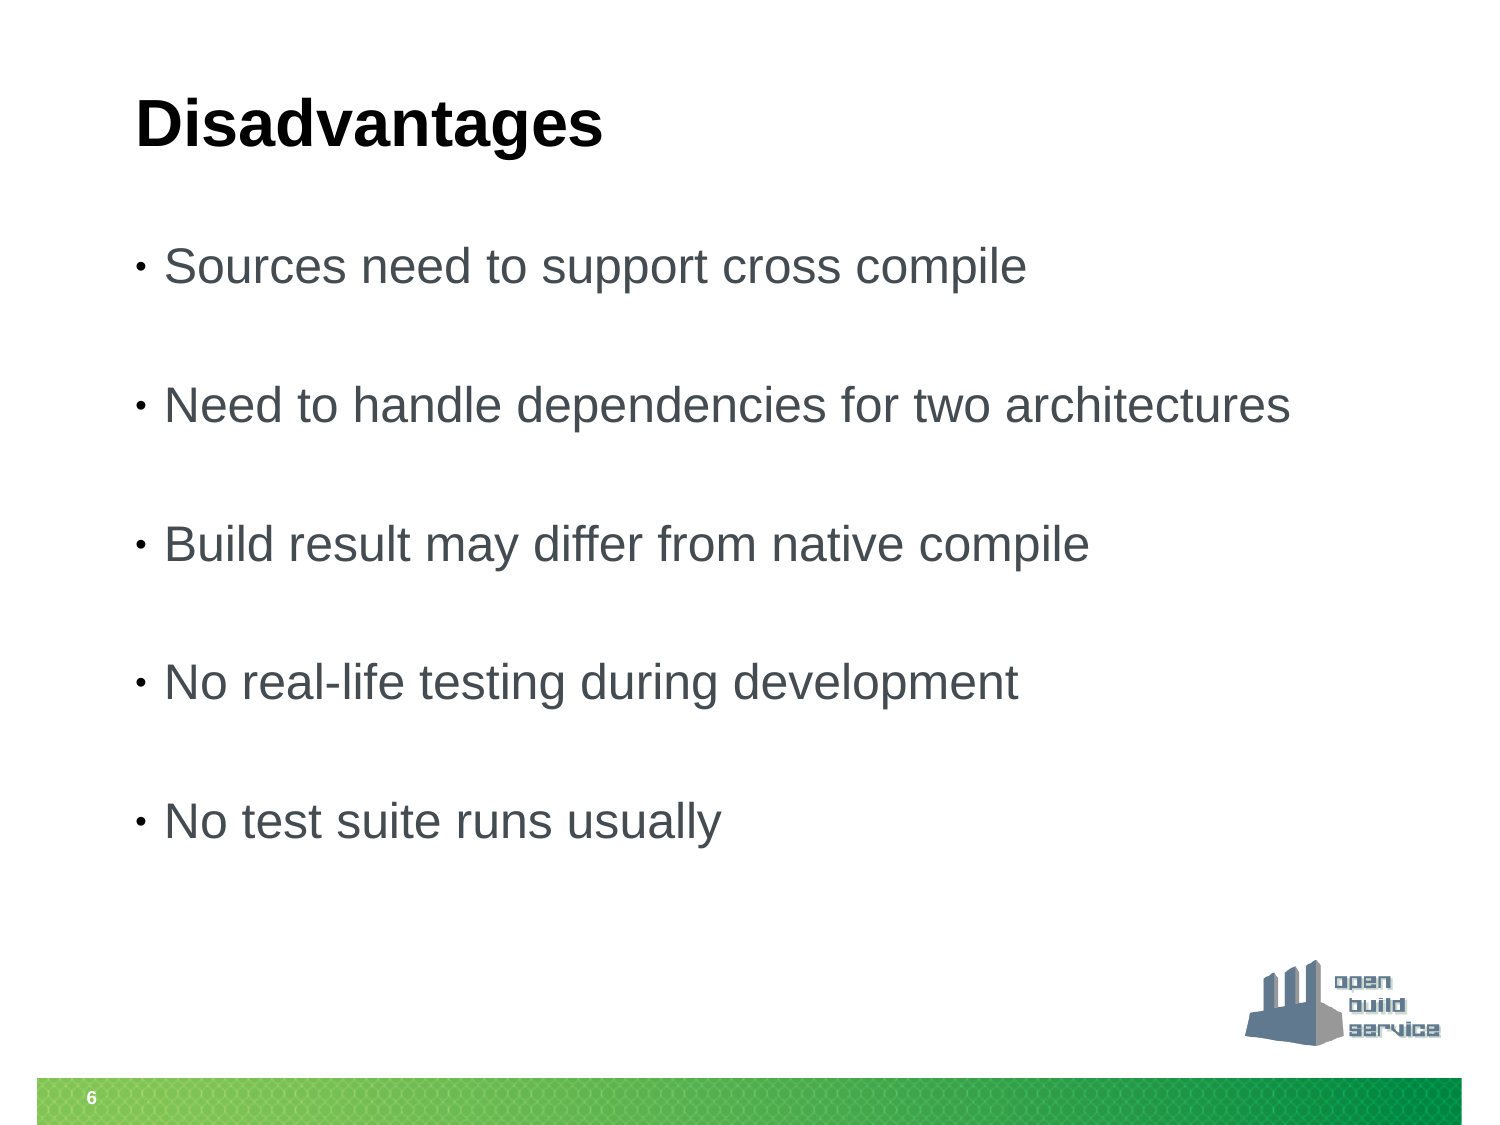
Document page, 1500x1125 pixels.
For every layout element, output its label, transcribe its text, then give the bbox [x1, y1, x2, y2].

picture [1245, 960, 1441, 1046]
title Disadvantages [135, 41, 1372, 204]
picture [37, 1078, 1462, 1125]
list Sources need to support cross compile Need to handle dependencies for two architectures Build result may differ from native compile No real-life testing during development No test suite runs usually [135, 238, 1372, 892]
